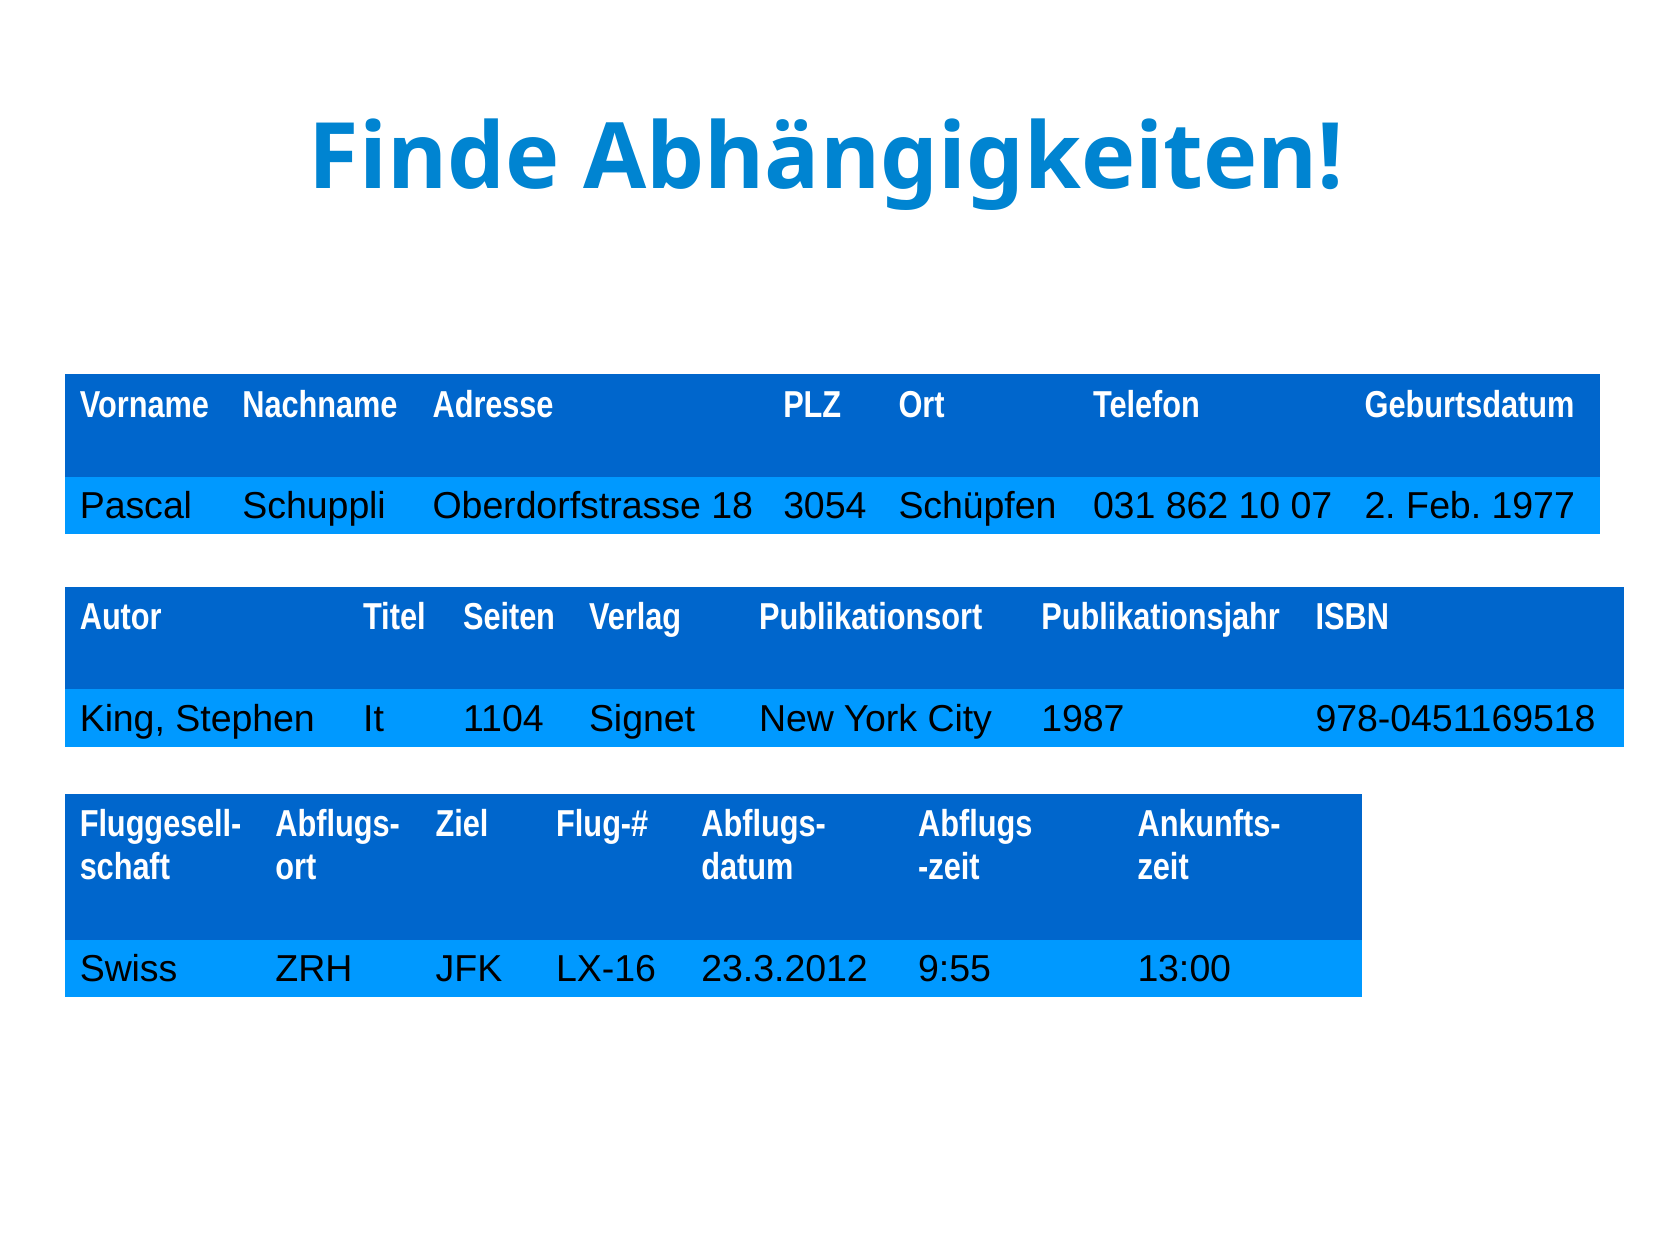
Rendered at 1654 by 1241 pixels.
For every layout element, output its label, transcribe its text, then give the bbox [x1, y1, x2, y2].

table_header Publikationsjahr [1027, 587, 1301, 689]
table_header Ort [884, 374, 1078, 477]
table_cell Signet [574, 689, 744, 747]
table_header Geburtsdatum [1350, 374, 1600, 477]
table_header Seiten [448, 587, 574, 689]
table_header Vorname [65, 374, 228, 477]
table_header Fluggesell- schaft [65, 794, 261, 940]
table_header Adresse [418, 374, 769, 477]
table_cell Swiss [65, 940, 261, 997]
table_cell 13:00 [1123, 940, 1362, 997]
table_header Flug-# [541, 794, 687, 940]
table_header Nachname [228, 374, 418, 477]
table_cell It [348, 689, 448, 747]
title Finde Abhängigkeiten! [82, 56, 1571, 250]
table_cell 3054 [769, 477, 884, 534]
table_header ISBN [1301, 587, 1624, 689]
table_header Ziel [421, 794, 541, 940]
table_header Autor [65, 587, 348, 689]
table_cell Schuppli [228, 477, 418, 534]
table_cell 9:55 [903, 940, 1123, 997]
table_cell 031 862 10 07 [1078, 477, 1350, 534]
table_cell 23.3.2012 [687, 940, 903, 997]
table_cell Schüpfen [884, 477, 1078, 534]
table_cell Oberdorfstrasse 18 [418, 477, 769, 534]
table_header Telefon [1078, 374, 1350, 477]
table_header Abflugs- datum [687, 794, 903, 940]
table_cell New York City [744, 689, 1027, 747]
table_header Abflugs-ort [261, 794, 421, 940]
table_header PLZ [769, 374, 884, 477]
table_header Ankunfts- zeit [1123, 794, 1362, 940]
table_cell King, Stephen [65, 689, 348, 747]
table_header Abflugs -zeit [903, 794, 1123, 940]
table_header Verlag [574, 587, 744, 689]
table_cell 1987 [1027, 689, 1301, 747]
table_header Publikationsort [744, 587, 1027, 689]
table_cell ZRH [261, 940, 421, 997]
table_cell Pascal [65, 477, 228, 534]
table_cell 978-0451169518 [1301, 689, 1624, 747]
table_header Titel [348, 587, 448, 689]
table_cell JFK [421, 940, 541, 997]
table_cell 2. Feb. 1977 [1350, 477, 1600, 534]
table_cell 1104 [448, 689, 574, 747]
table_cell LX-16 [541, 940, 687, 997]
